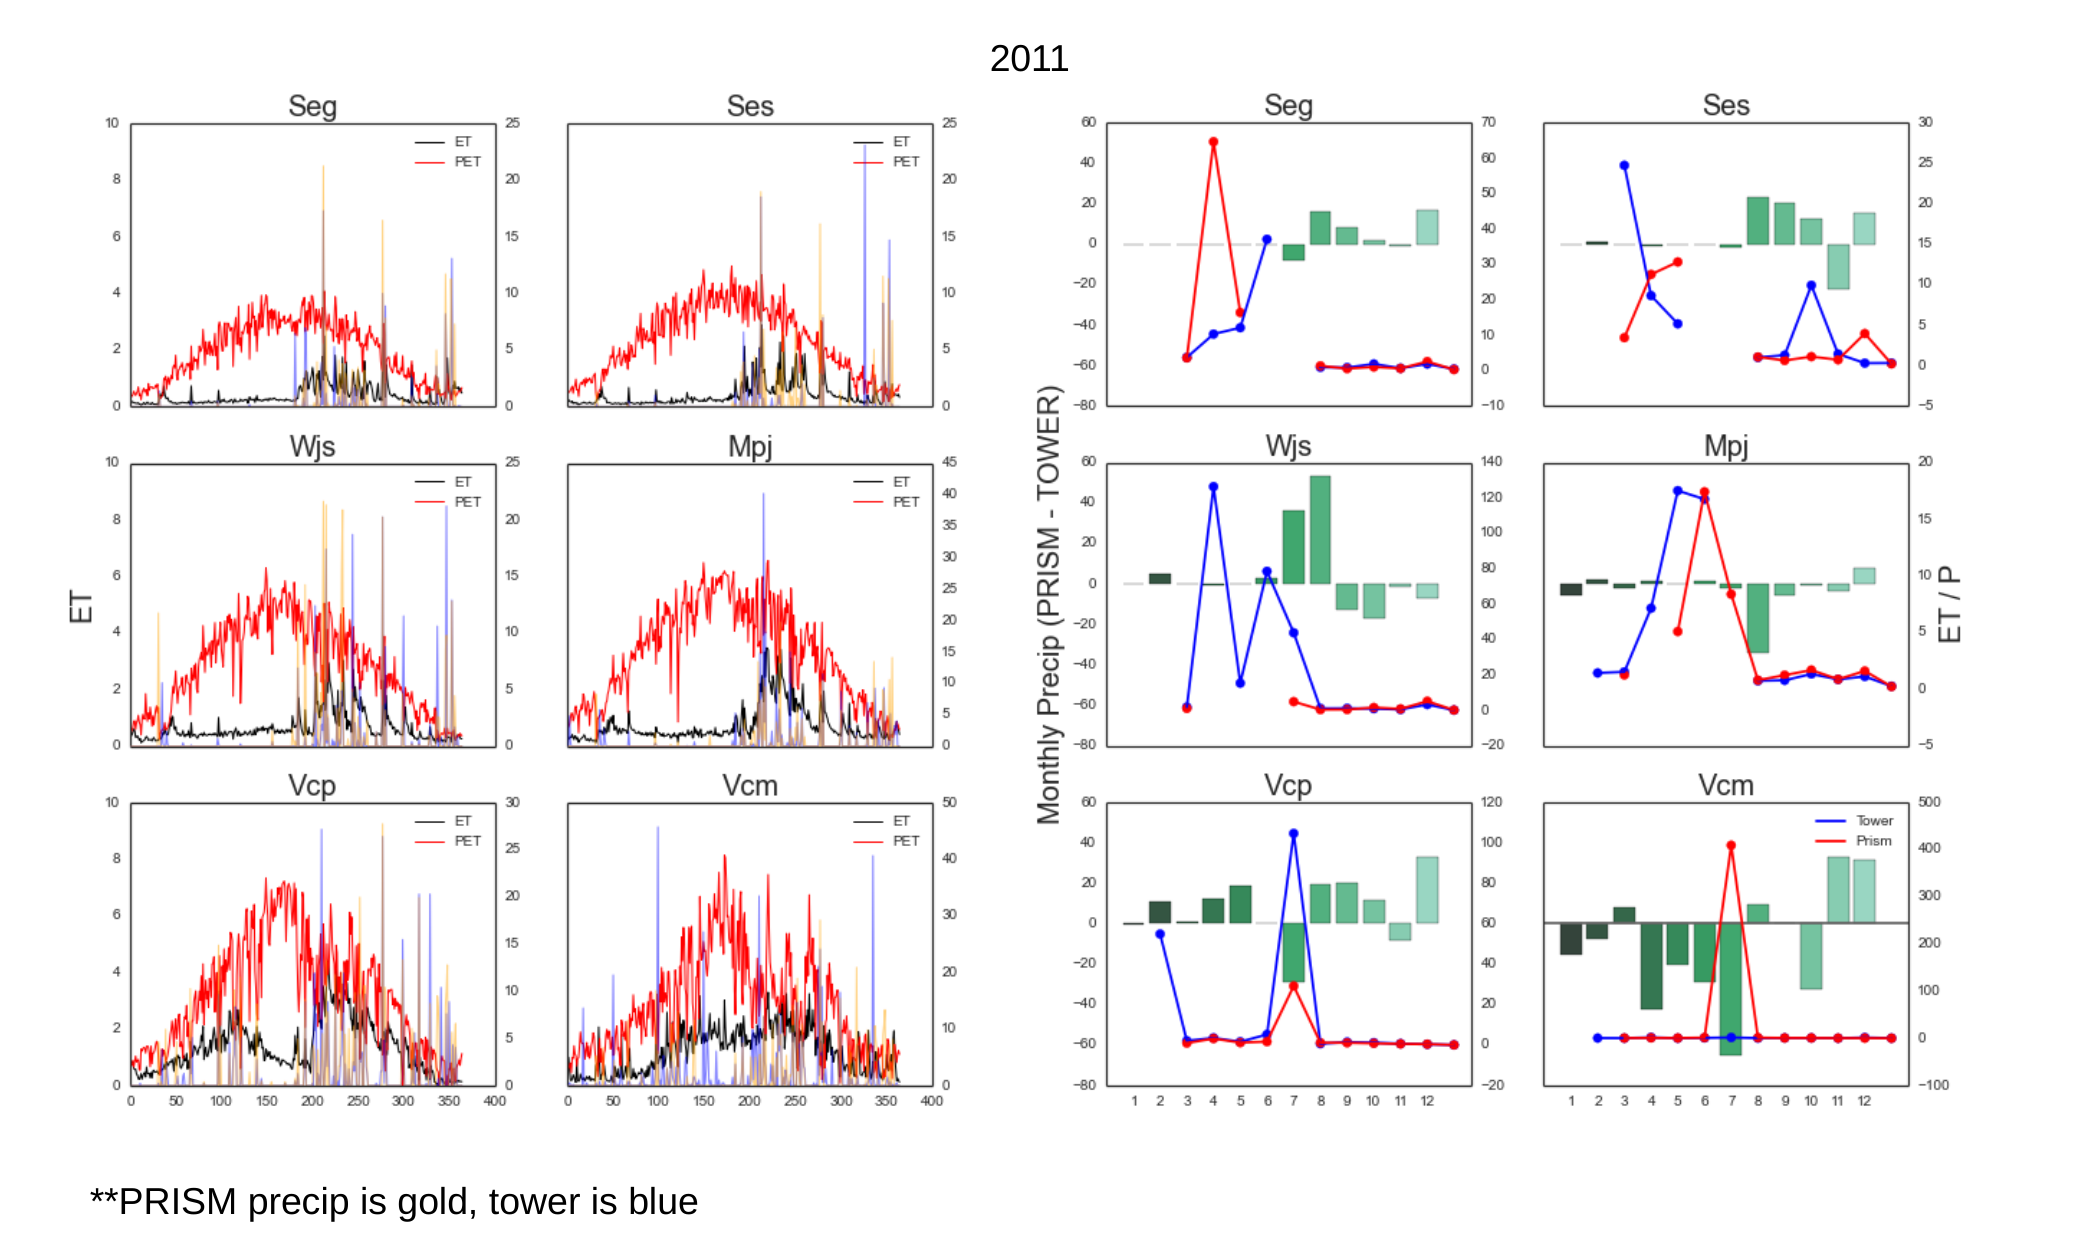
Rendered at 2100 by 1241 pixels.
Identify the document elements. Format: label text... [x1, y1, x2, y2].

text_box 2011 [975, 30, 1096, 87]
text_box **PRISM precip is gold, tower is blue [75, 1173, 943, 1231]
picture [1, 0, 2012, 1241]
